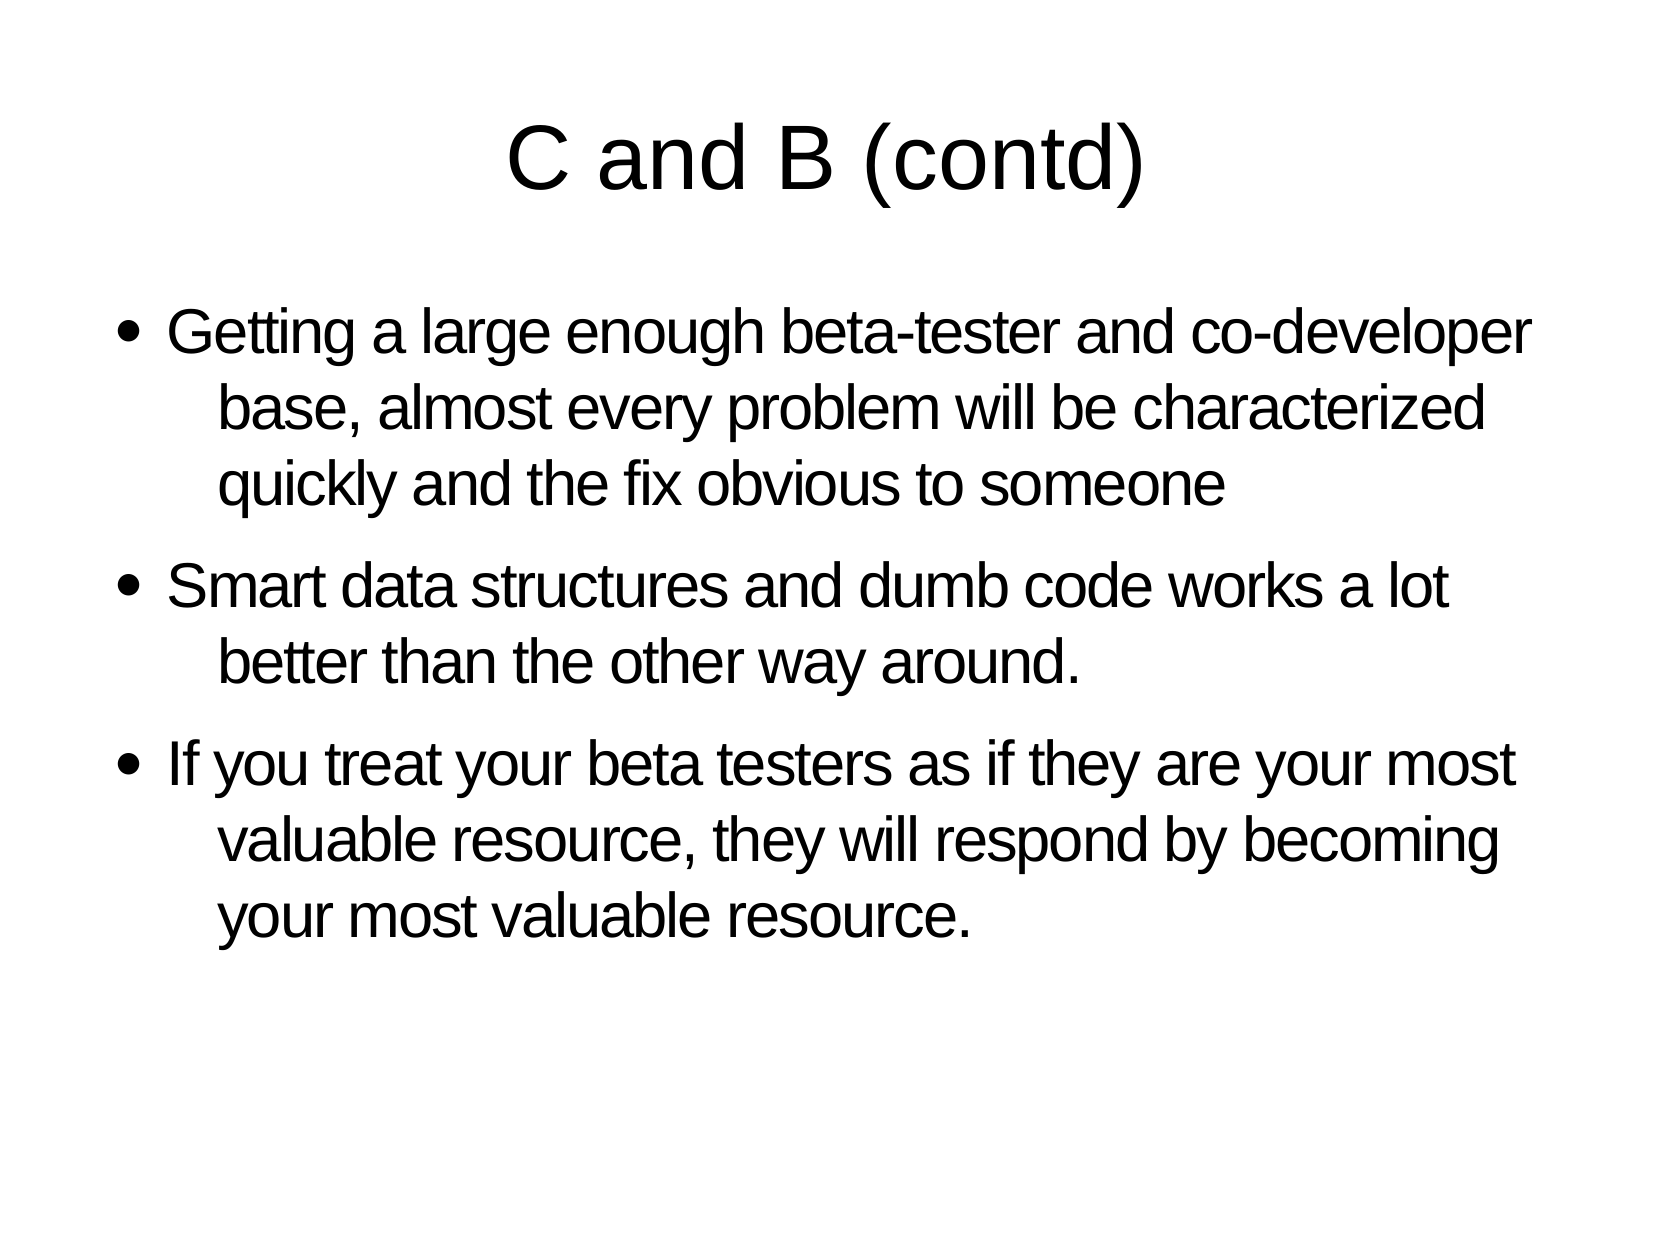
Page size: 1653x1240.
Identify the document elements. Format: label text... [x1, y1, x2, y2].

text_box C and B (contd) [82, 102, 1571, 204]
text_box Getting a large enough beta-tester and co-developer base, almost every problem will be characterized quickly and the fix obvious to someone Smart data structures and dumb code works a lot better than the other way around. If you treat your beta testers as if they are your most valuable resource, they will respond by becoming your most valuable resource. [82, 290, 1571, 1010]
